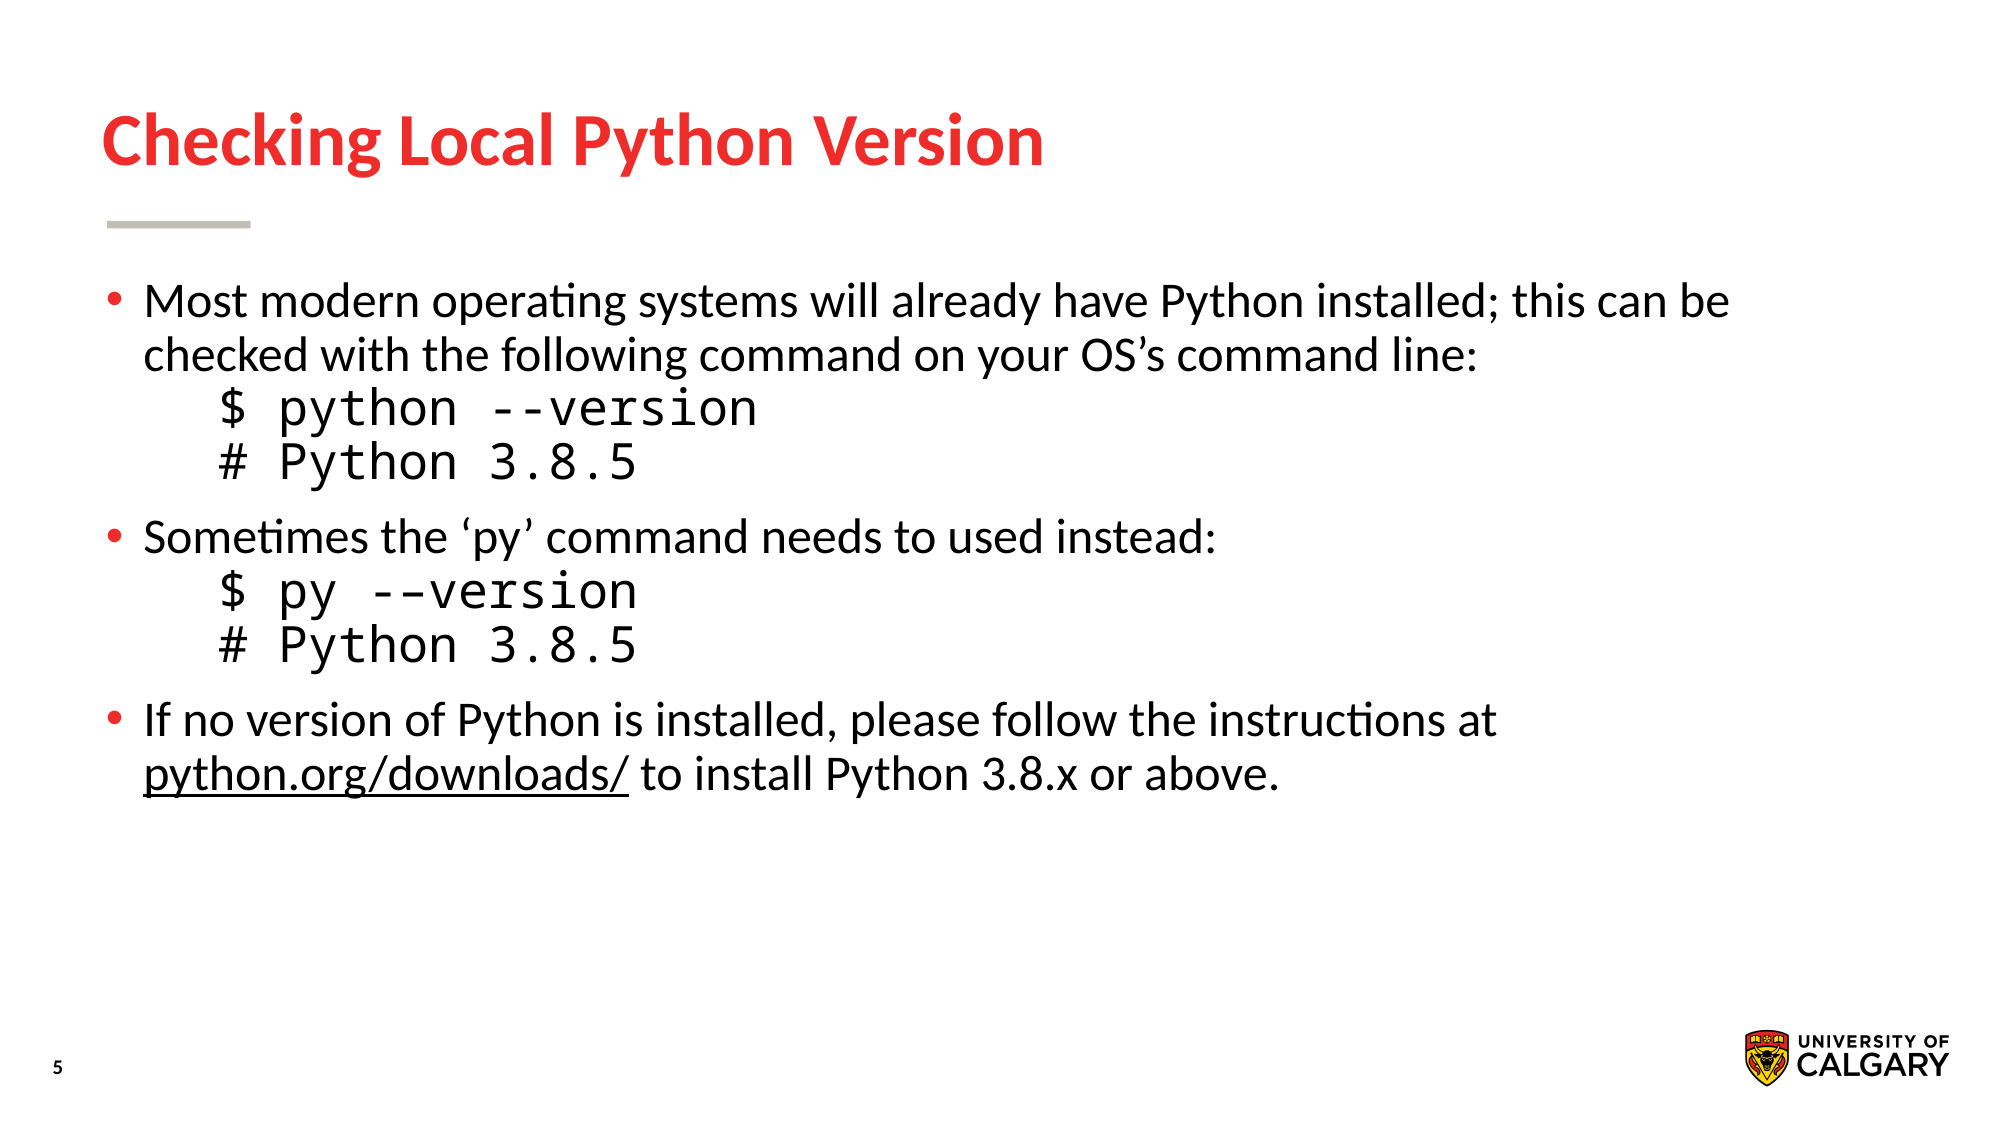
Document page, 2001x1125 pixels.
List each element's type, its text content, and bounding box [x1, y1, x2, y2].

list Most modern operating systems will already have Python installed; this can be checked with the following command on your OS’s command line: $ python --version # Python 3.8.5 Sometimes the ‘py’ command needs to used instead: $ py -–version # Python 3.8.5 If no version of Python is installed, please follow the instructions at python.org/downloads/ to install Python 3.8.x or above. [91, 266, 1774, 981]
picture [1722, 1012, 1972, 1099]
title Checking Local Python Version [87, 60, 1774, 222]
